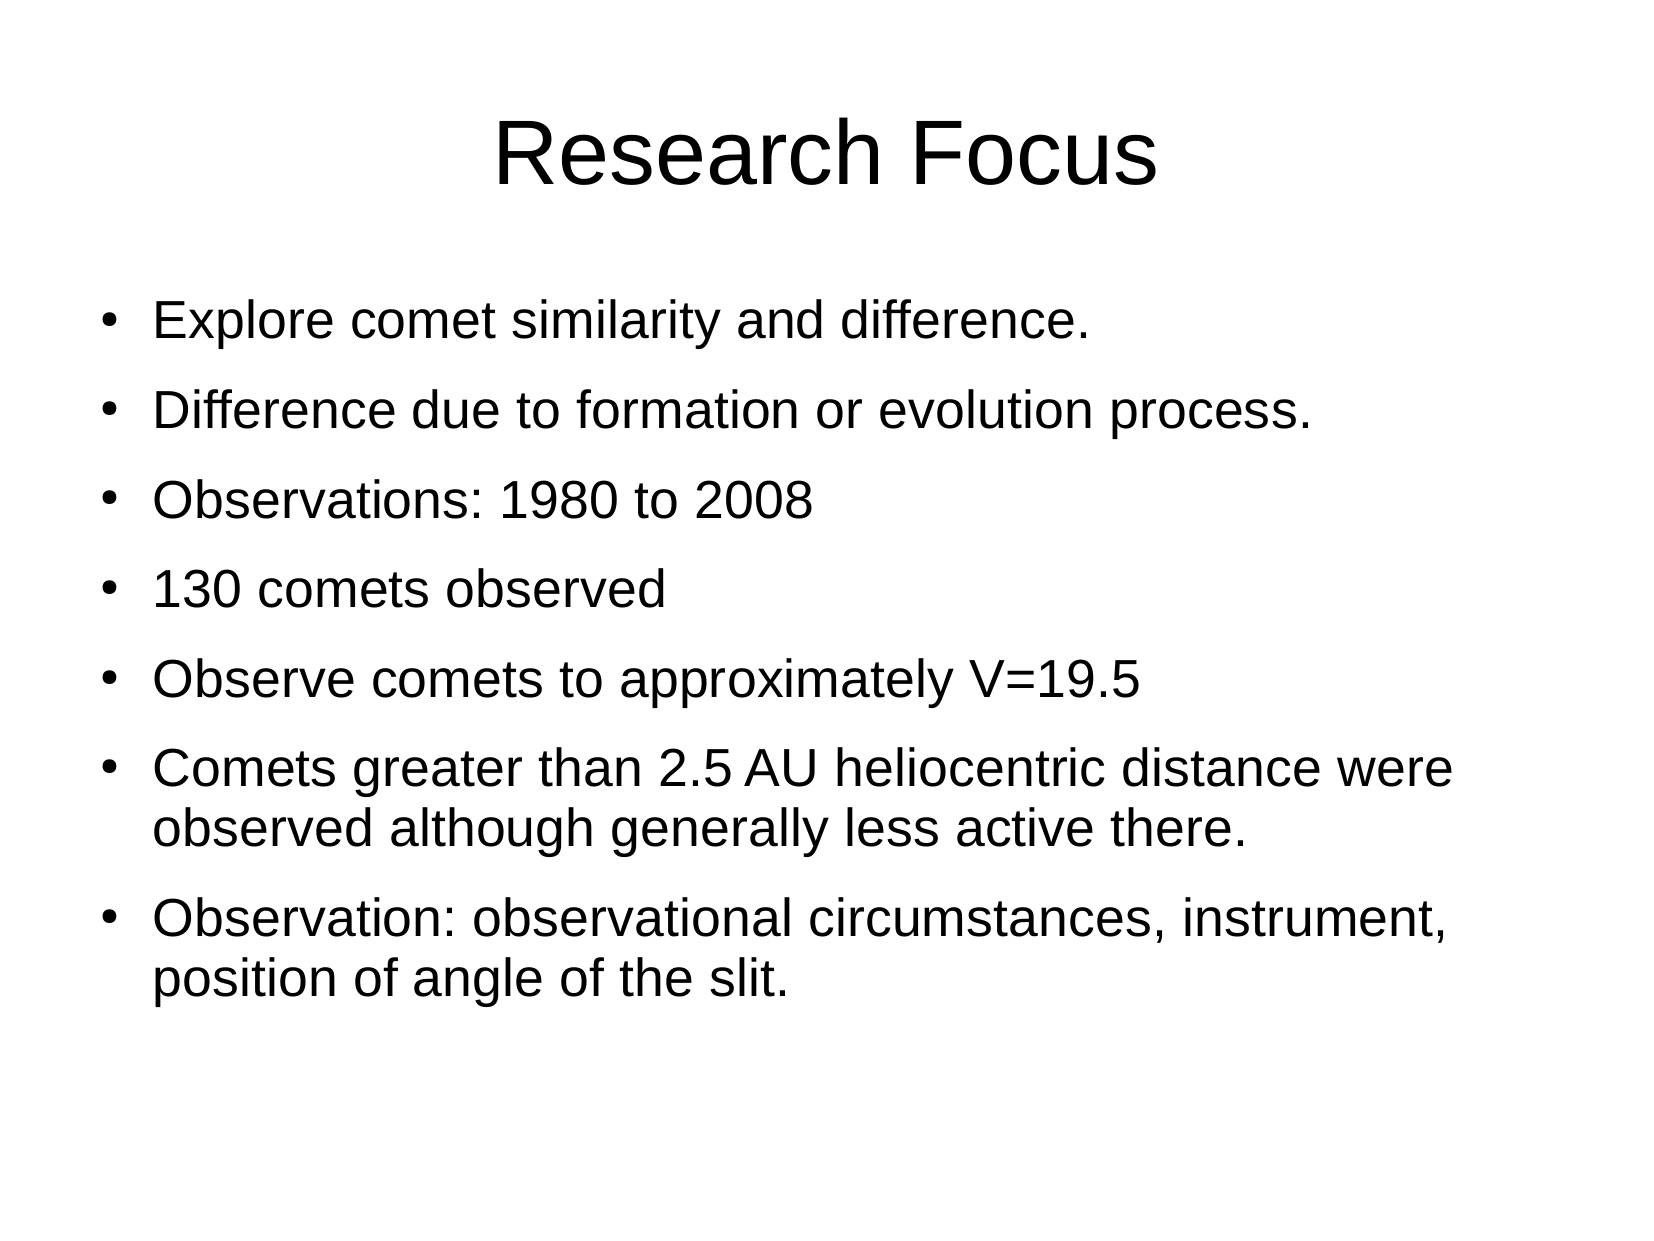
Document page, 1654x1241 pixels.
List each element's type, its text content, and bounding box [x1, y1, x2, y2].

list Explore comet similarity and difference. Difference due to formation or evolution process. Observations: 1980 to 2008 130 comets observed Observe comets to approximately V=19.5 Comets greater than 2.5 AU heliocentric distance were observed although generally less active there. Observation: observational circumstances, instrument, position of angle of the slit. [82, 290, 1538, 1010]
title Research Focus [82, 49, 1571, 257]
